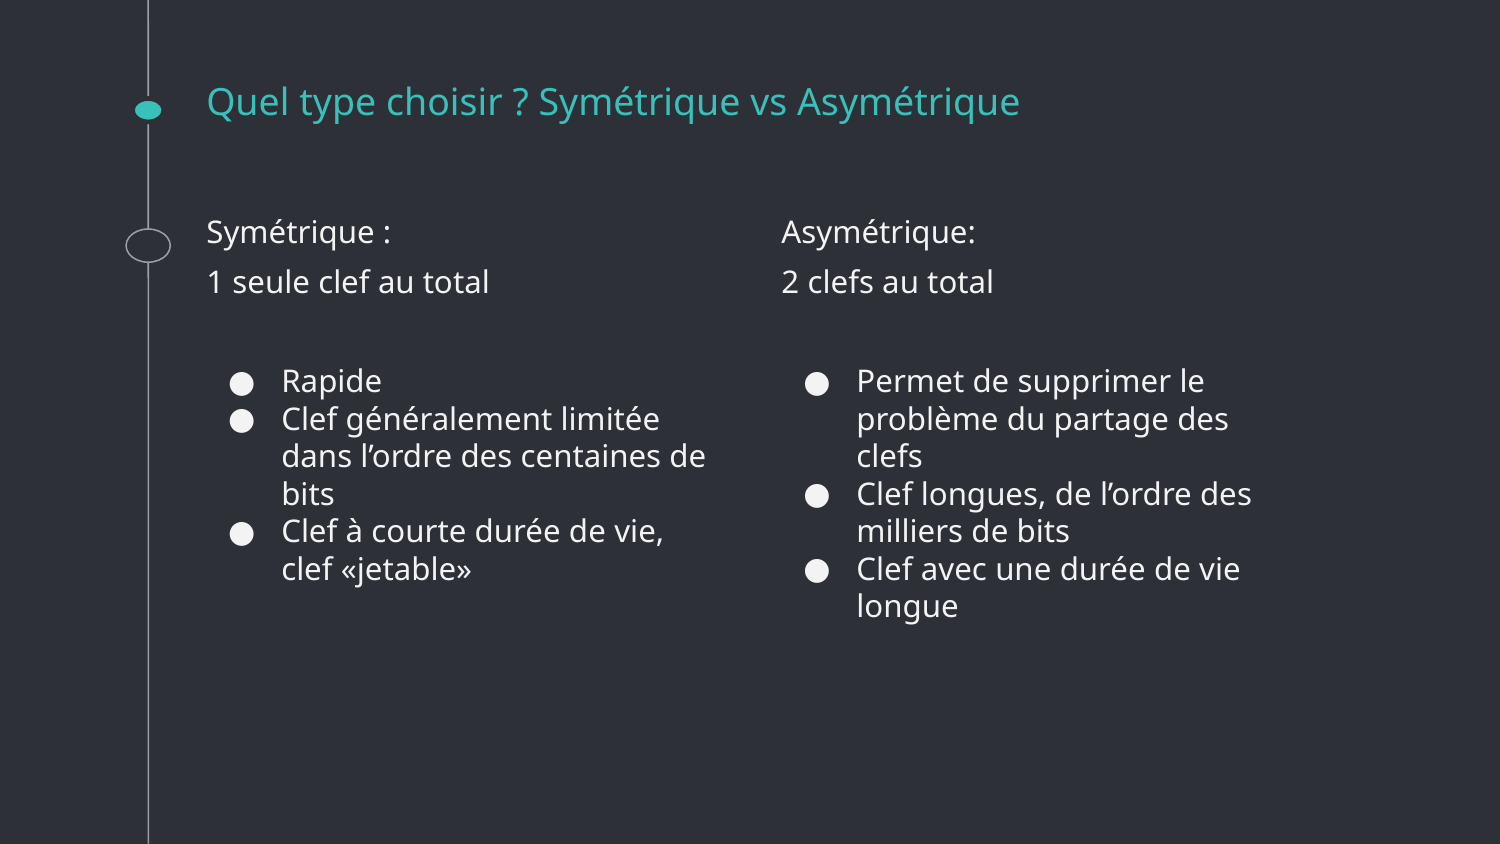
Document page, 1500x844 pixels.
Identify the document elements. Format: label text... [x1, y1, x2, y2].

list Asymétrique: 2 clefs au total Permet de supprimer le problème du partage des clefs Clef longues, de l’ordre des milliers de bits Clef avec une durée de vie longue [766, 196, 1309, 808]
list Symétrique : 1 seule clef au total Rapide Clef généralement limitée dans l’ordre des centaines de bits Clef à courte durée de vie, clef «jetable» [191, 196, 734, 808]
title Quel type choisir ? Symétrique vs Asymétrique [191, 81, 1317, 139]
